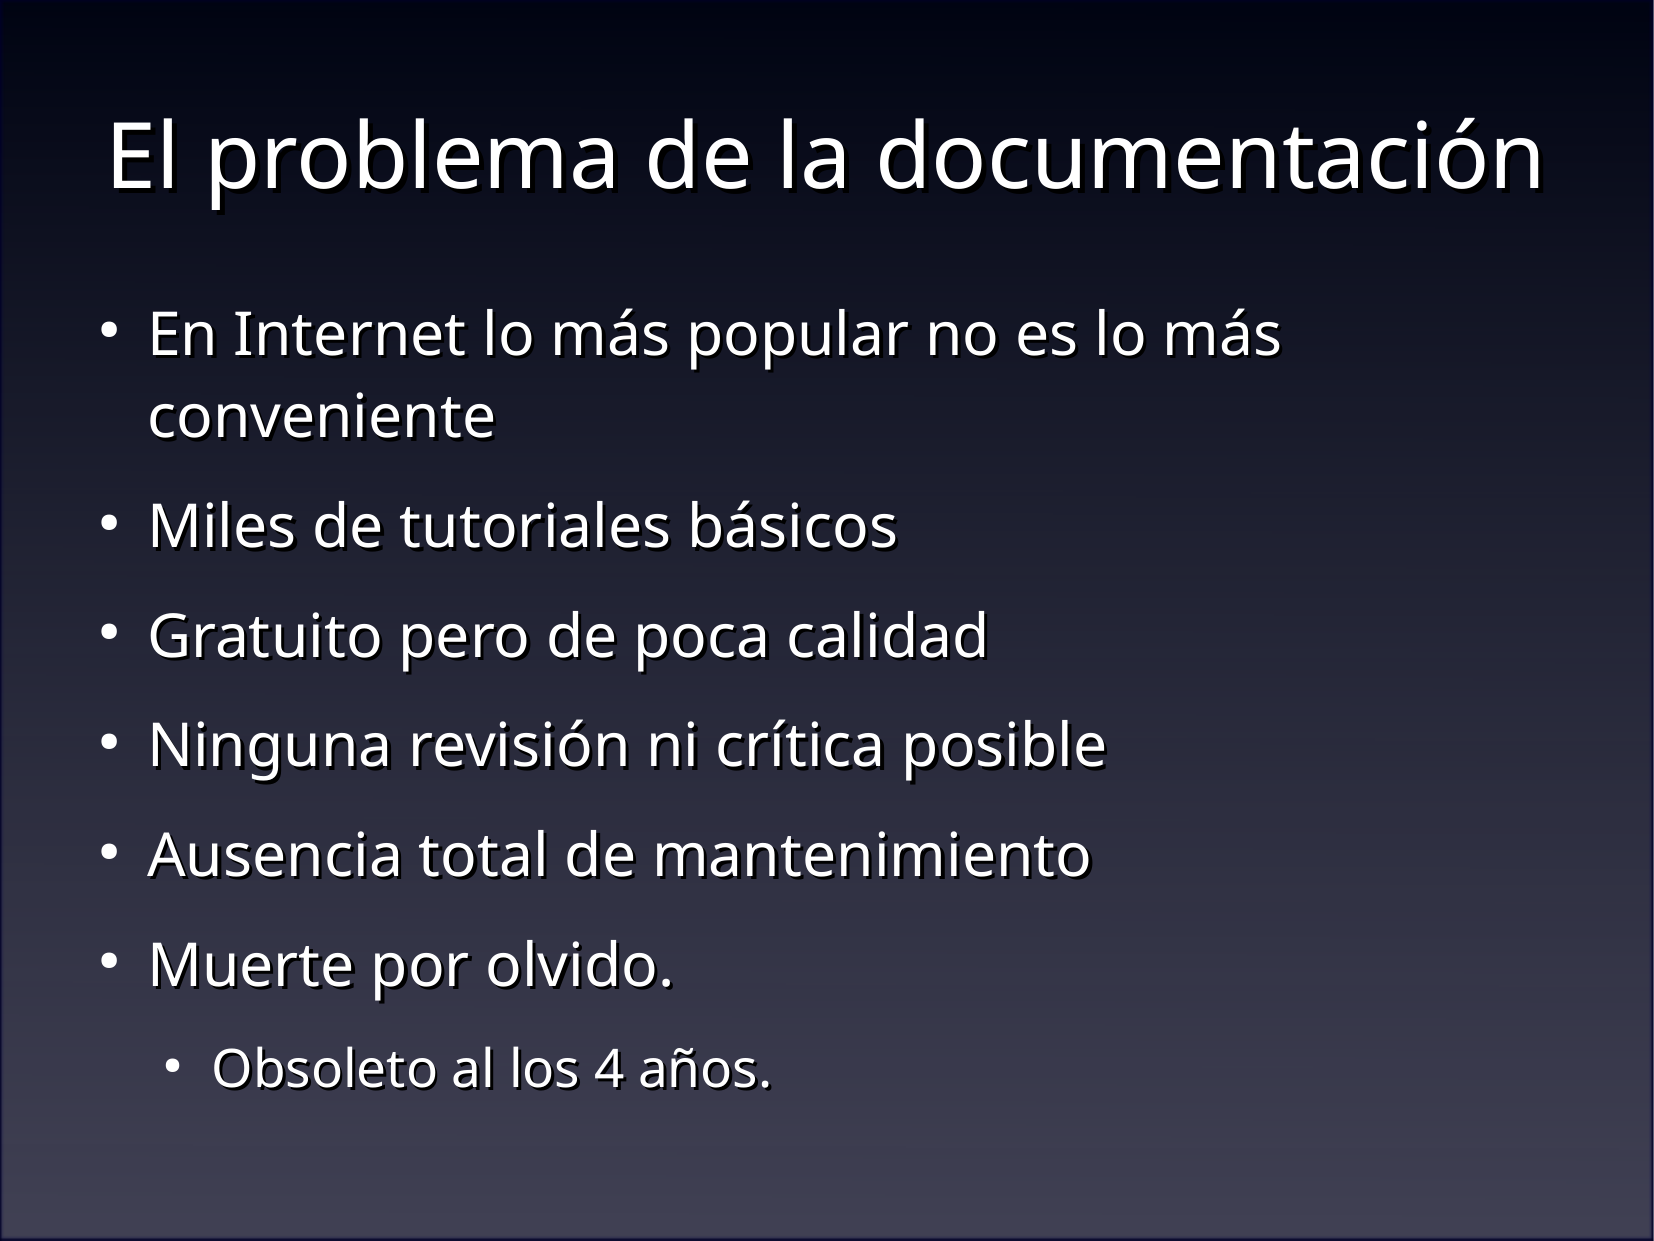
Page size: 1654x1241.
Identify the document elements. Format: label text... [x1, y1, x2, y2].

picture [0, 0, 1654, 1241]
list En Internet lo más popular no es lo más conveniente Miles de tutoriales básicos Gratuito pero de poca calidad Ninguna revisión ni crítica posible Ausencia total de mantenimiento Muerte por olvido. Obsoleto al los 4 años. [82, 290, 1571, 1109]
title El problema de la documentación [82, 49, 1571, 257]
